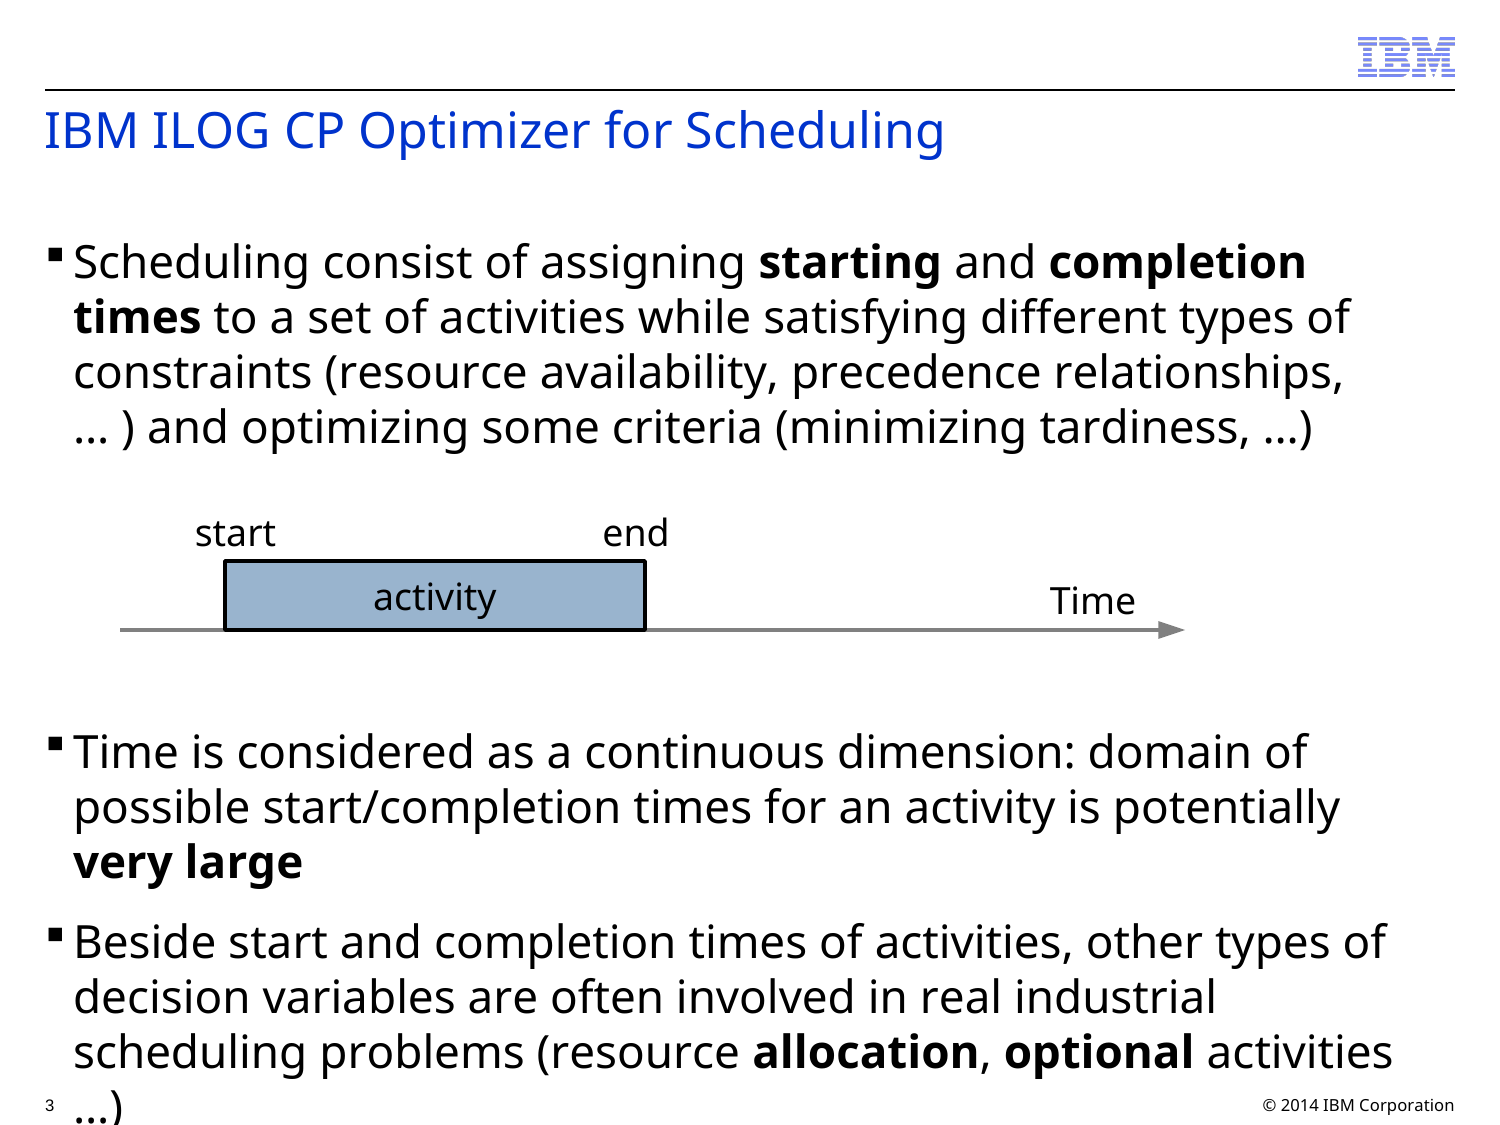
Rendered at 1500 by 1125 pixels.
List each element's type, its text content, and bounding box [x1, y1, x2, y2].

list Scheduling consist of assigning starting and completion times to a set of activities while satisfying different types of constraints (resource availability, precedence relationships, … ) and optimizing some criteria (minimizing tardiness, …) Time is considered as a continuous dimension: domain of possible start/completion times for an activity is potentially very large Beside start and completion times of activities, other types of decision variables are often involved in real industrial scheduling problems (resource allocation, optional activities …) [29, 224, 1426, 1066]
picture [1358, 37, 1455, 77]
text_box end [587, 501, 680, 562]
title IBM ILOG CP Optimizer for Scheduling [29, 97, 1500, 203]
text_box start [180, 501, 285, 562]
text_box activity [225, 560, 646, 631]
text_box Time [1035, 570, 1149, 630]
